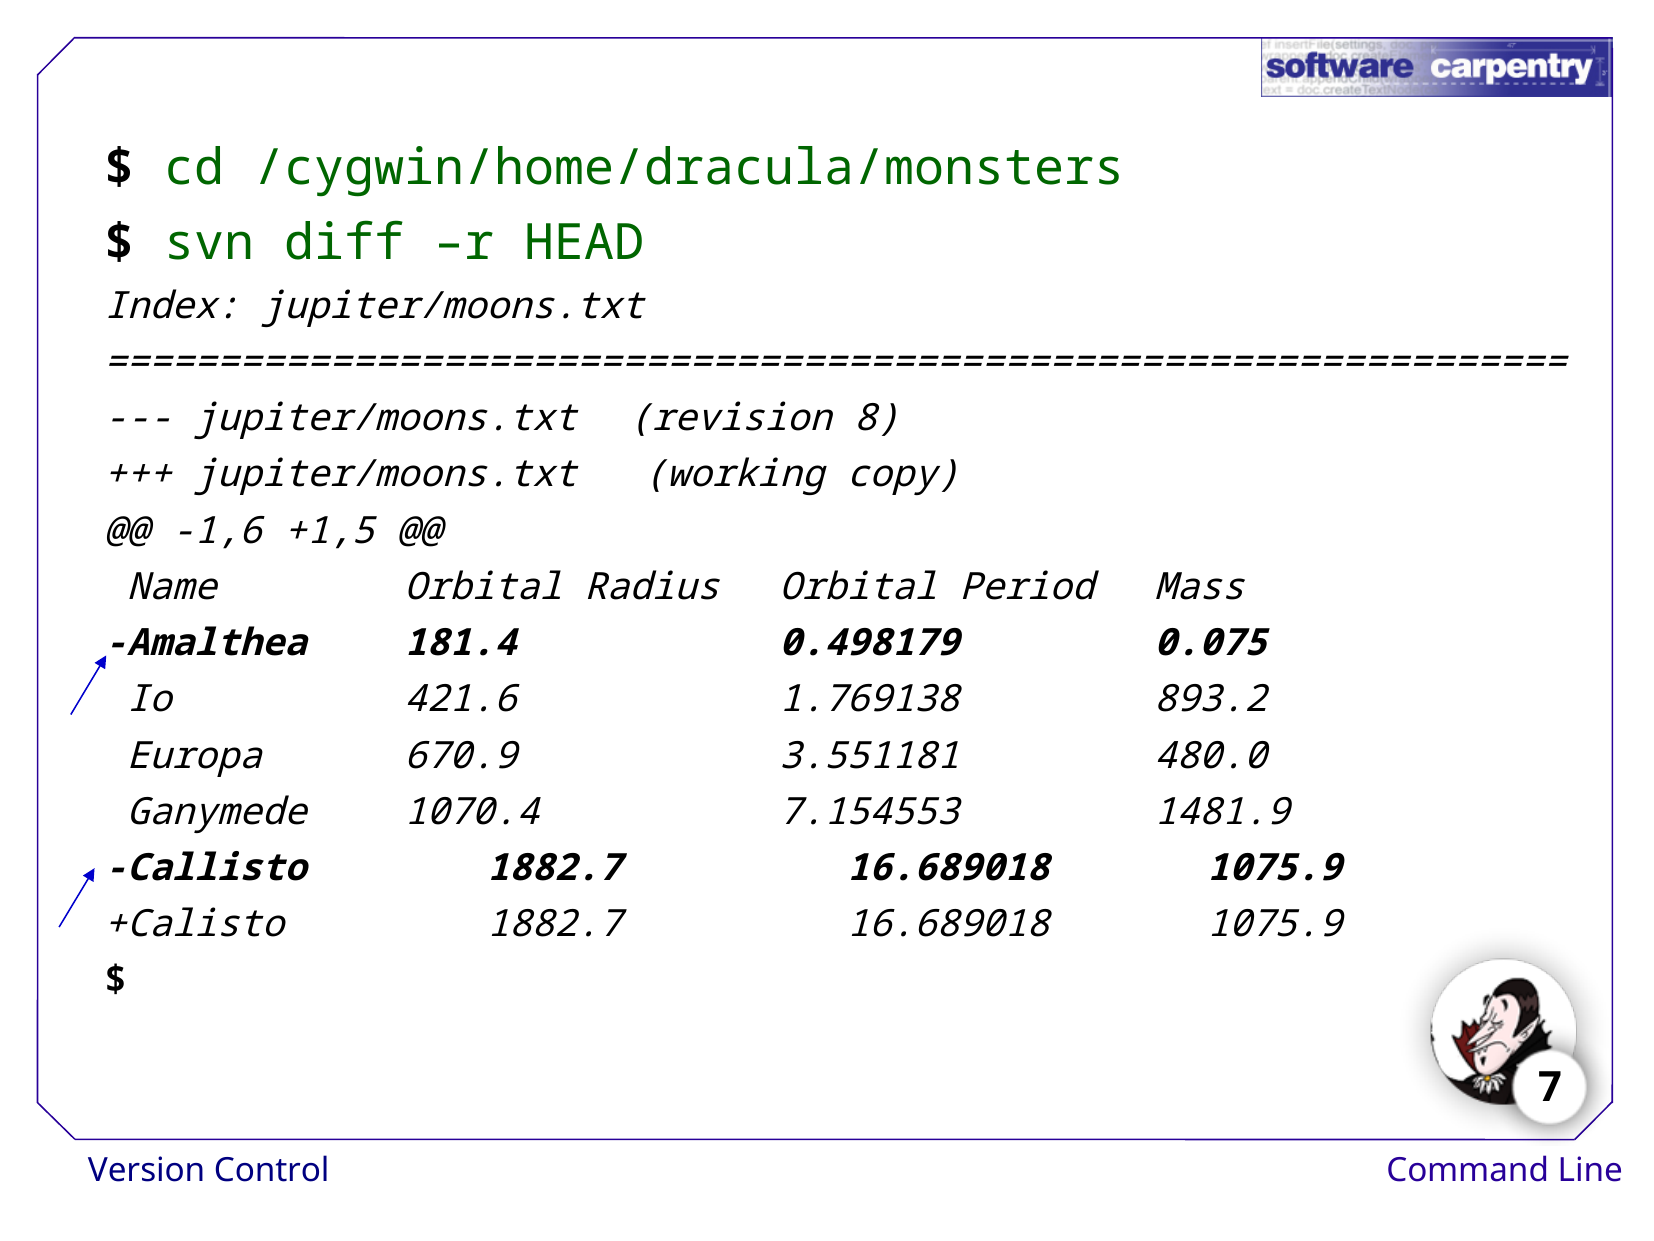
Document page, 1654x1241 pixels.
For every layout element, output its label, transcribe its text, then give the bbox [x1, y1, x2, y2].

picture [1393, 926, 1618, 1146]
text_box $ cd /cygwin/home/dracula/monsters $ svn diff –r HEAD Index: jupiter/moons.txt ================================================================= --- jupiter/moons.txt (revision 8) +++ jupiter/moons.txt (working copy) @@ -1,6 +1,5 @@ Name Orbital Radius Orbital Period Mass -Amalthea 181.4 0.498179 0.075 Io 421.6 1.769138 893.2 Europa 670.9 3.551181 480.0 Ganymede 1070.4 7.154553 1481.9 -Callisto 1882.7 16.689018 1075.9 +Calisto 1882.7 16.689018 1075.9 $ [89, 112, 1572, 1036]
text_box 7 [1505, 1057, 1595, 1119]
picture [1261, 39, 1613, 97]
